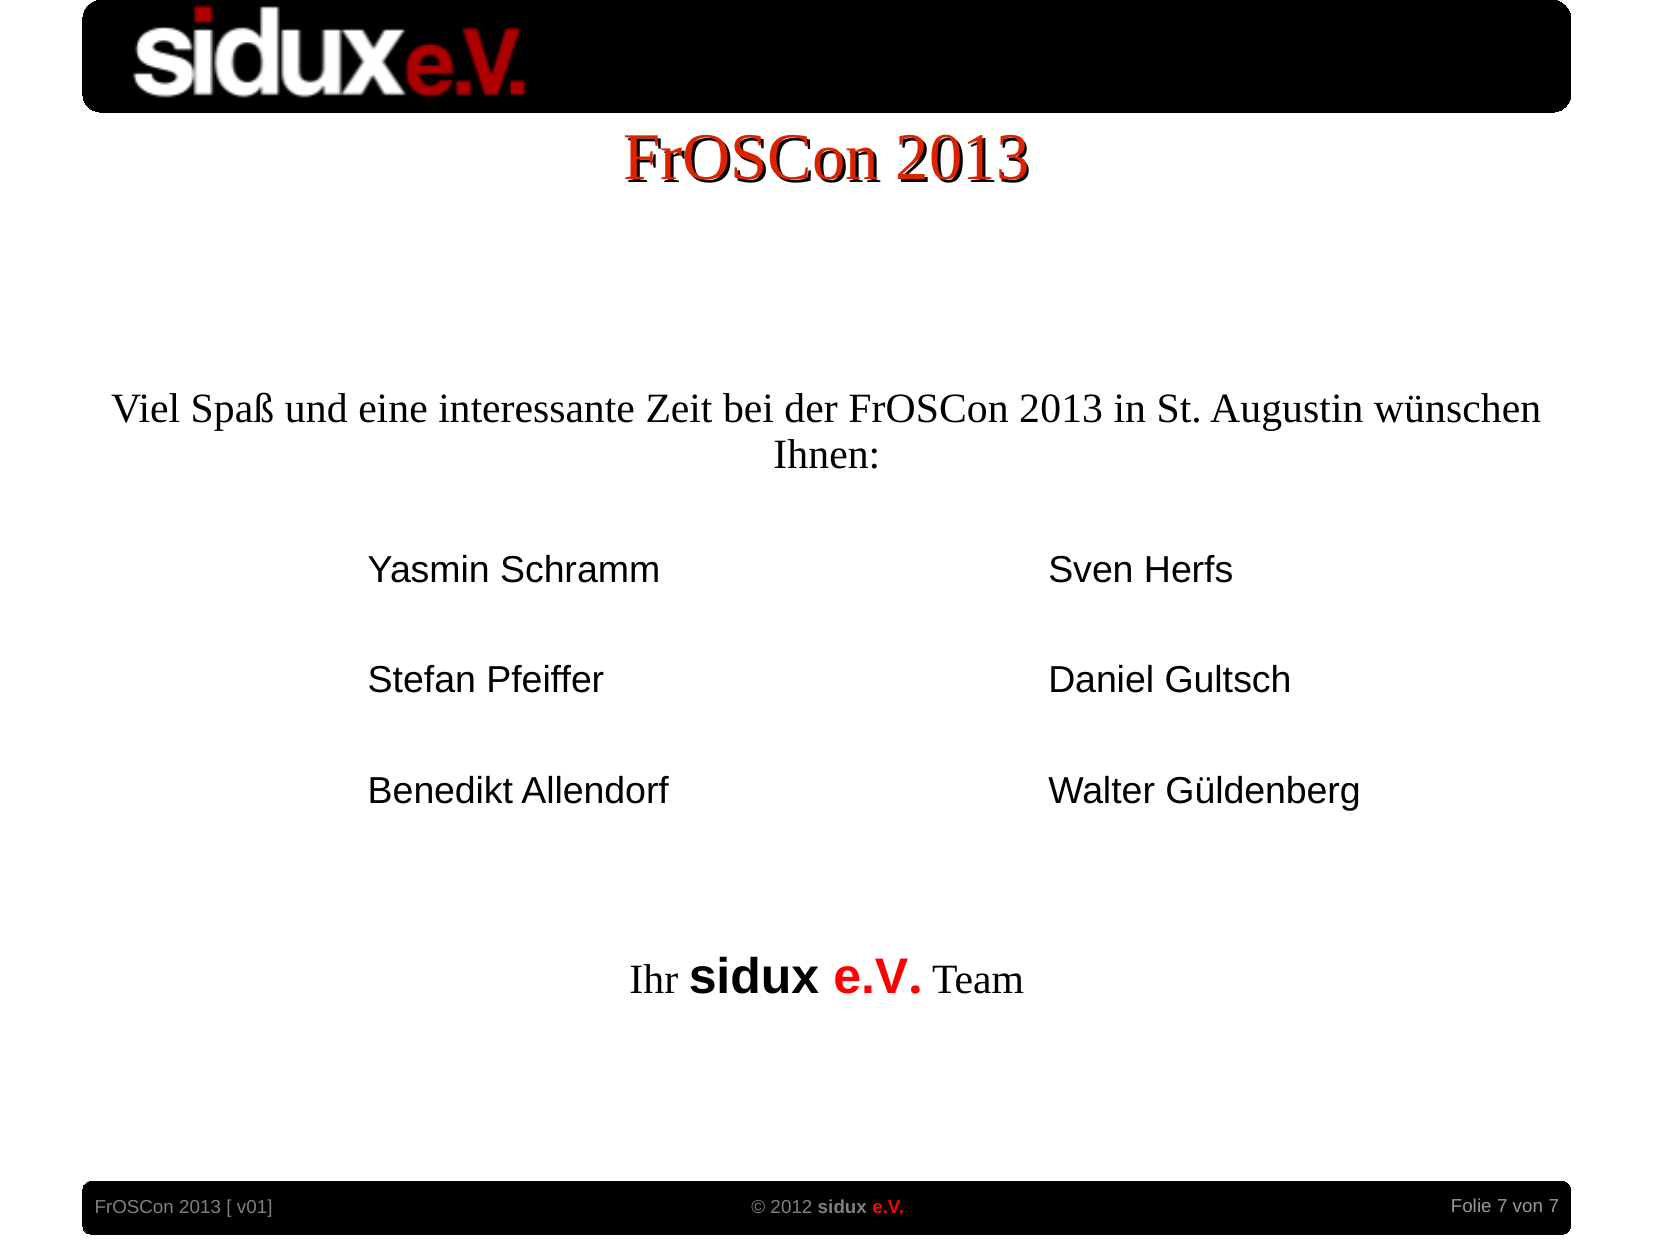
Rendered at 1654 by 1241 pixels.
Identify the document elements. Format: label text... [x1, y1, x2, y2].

table_header Sven Herfs [1042, 542, 1451, 598]
table_cell [1043, 709, 1451, 764]
table_cell [118, 764, 362, 901]
table_cell Stefan Pfeiffer [362, 653, 760, 708]
table_cell Benedikt Allendorf [362, 764, 760, 901]
table_cell [761, 765, 1042, 901]
table_cell [1452, 708, 1642, 764]
table_cell [118, 708, 362, 764]
table_cell [1042, 598, 1451, 653]
table_cell [362, 708, 760, 764]
table_cell [760, 598, 1042, 653]
table_cell [1451, 598, 1642, 653]
table_cell [1451, 765, 1642, 901]
table_header [760, 542, 1042, 598]
text_box FrOSCon 2013 [82, 112, 1571, 213]
table_cell [118, 653, 362, 708]
table_cell [760, 653, 1042, 708]
table_cell [760, 708, 1042, 764]
table_cell Daniel Gultsch [1042, 653, 1451, 708]
table_cell [118, 598, 362, 653]
table_header [118, 542, 362, 598]
picture [113, 0, 532, 110]
table_header [1451, 542, 1642, 598]
table_cell Walter Güldenberg [1042, 764, 1451, 901]
table_cell [1451, 653, 1642, 708]
table_header Yasmin Schramm [362, 542, 760, 598]
table_cell [362, 598, 760, 653]
text_box Viel Spaß und eine interessante Zeit bei der FrOSCon 2013 in St. Augustin wünschen Ihnen: Ihr sidux e.V. Team [82, 224, 1571, 1170]
